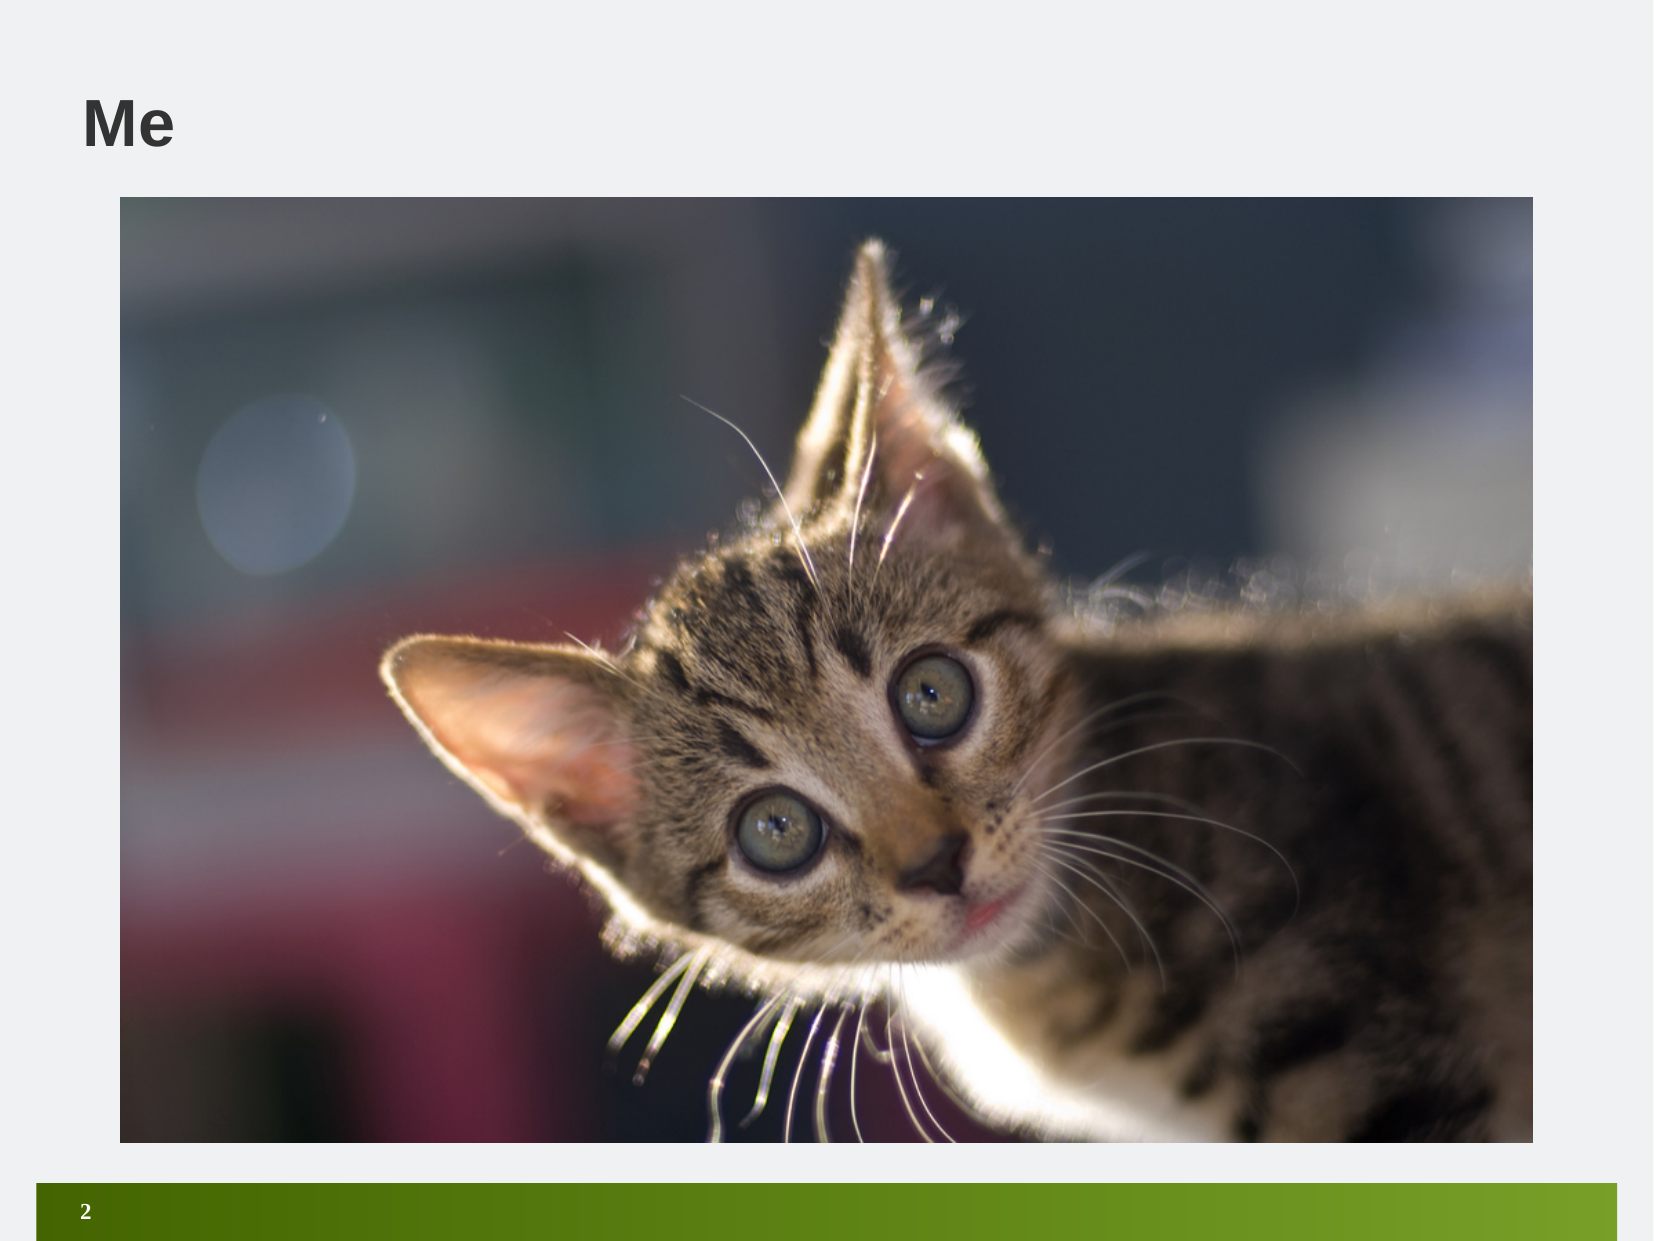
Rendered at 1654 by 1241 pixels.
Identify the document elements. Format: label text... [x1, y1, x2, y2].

picture [0, 0, 1654, 1241]
title Me [82, 49, 1571, 198]
